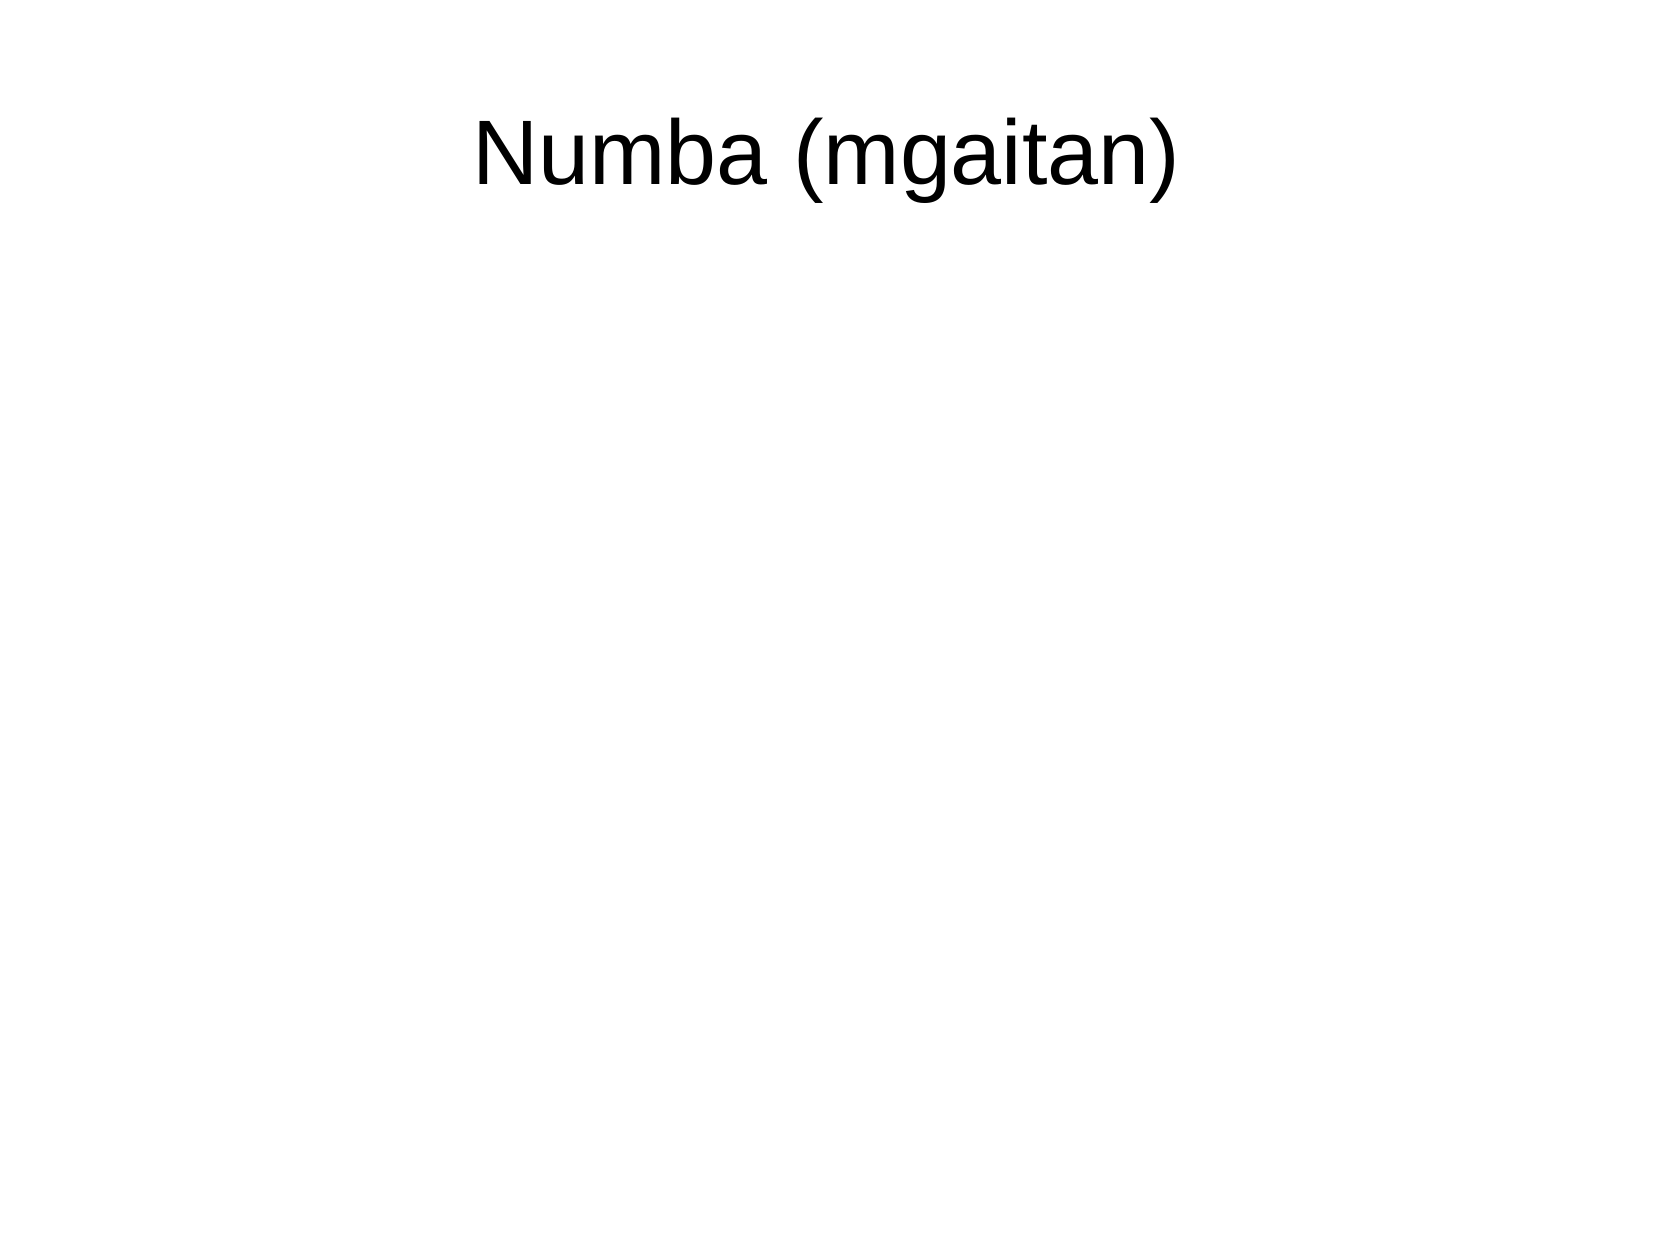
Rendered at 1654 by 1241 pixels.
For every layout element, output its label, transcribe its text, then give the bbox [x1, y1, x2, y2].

title Numba (mgaitan) [82, 49, 1571, 257]
